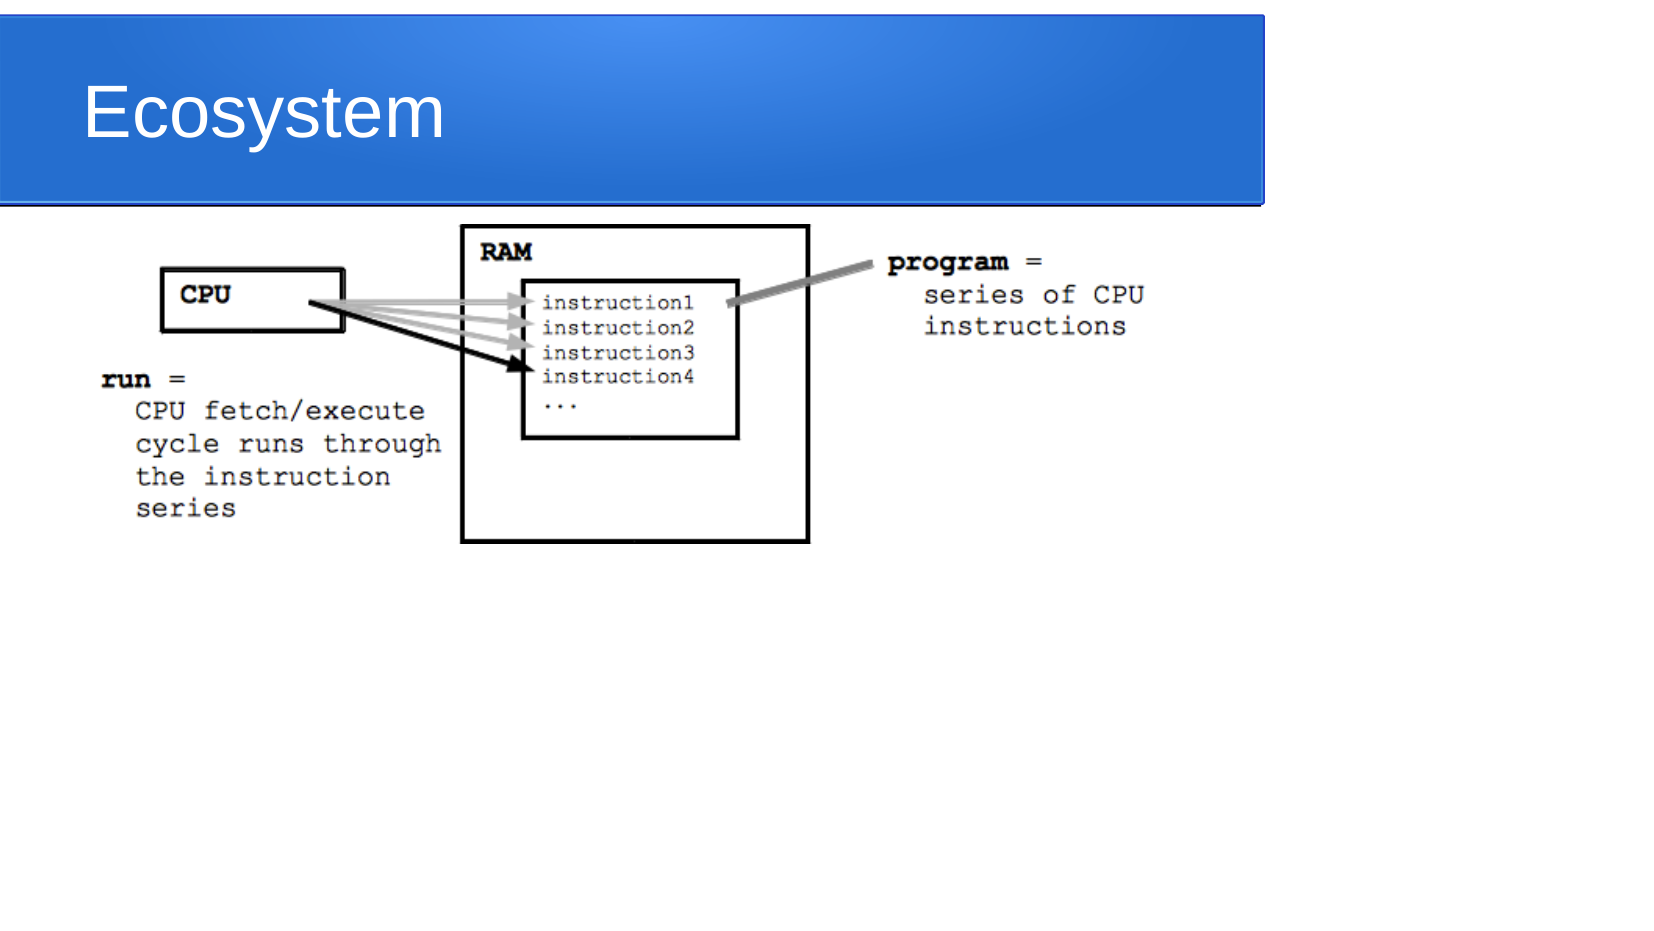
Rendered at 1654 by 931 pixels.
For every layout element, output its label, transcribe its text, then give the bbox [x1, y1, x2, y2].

title Ecosystem [82, 35, 1235, 189]
picture [82, 224, 1167, 544]
